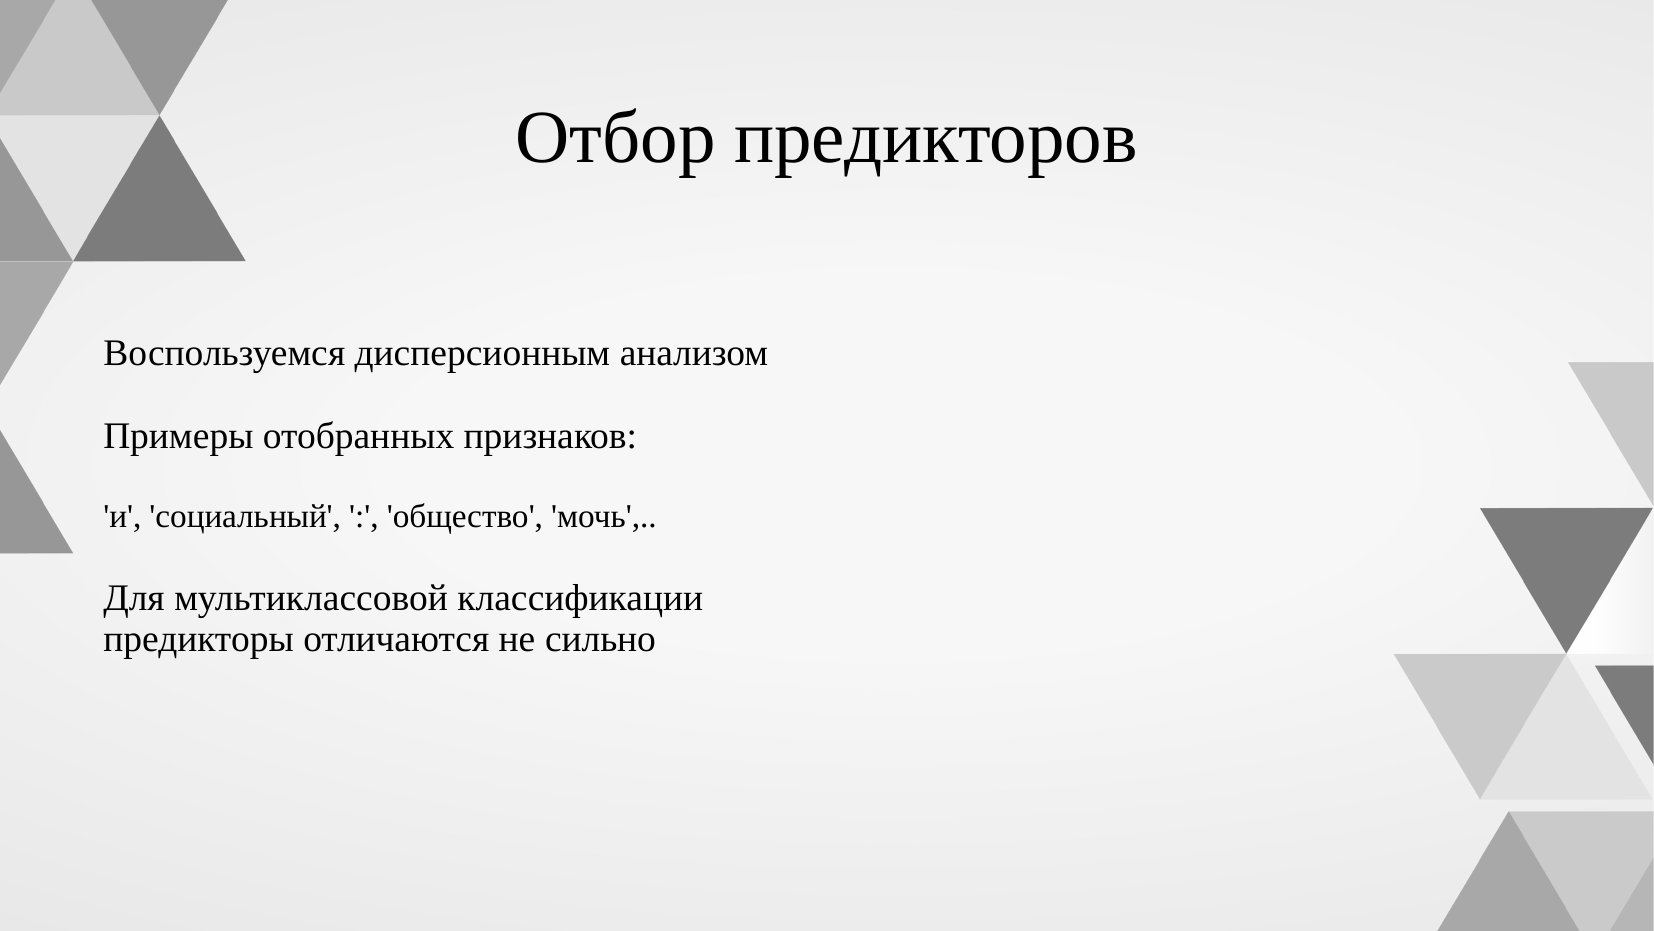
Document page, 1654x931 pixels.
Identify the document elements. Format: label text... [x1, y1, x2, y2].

picture [0, 0, 1654, 931]
text_box Воспользуемся дисперсионным анализом Примеры отобранных признаков: 'и', 'социальный', ':', 'общество', 'мочь',.. Для мультиклассовой классификации предикторы отличаются не сильно [88, 324, 886, 672]
text_box Отбор предикторов [500, 88, 1153, 187]
